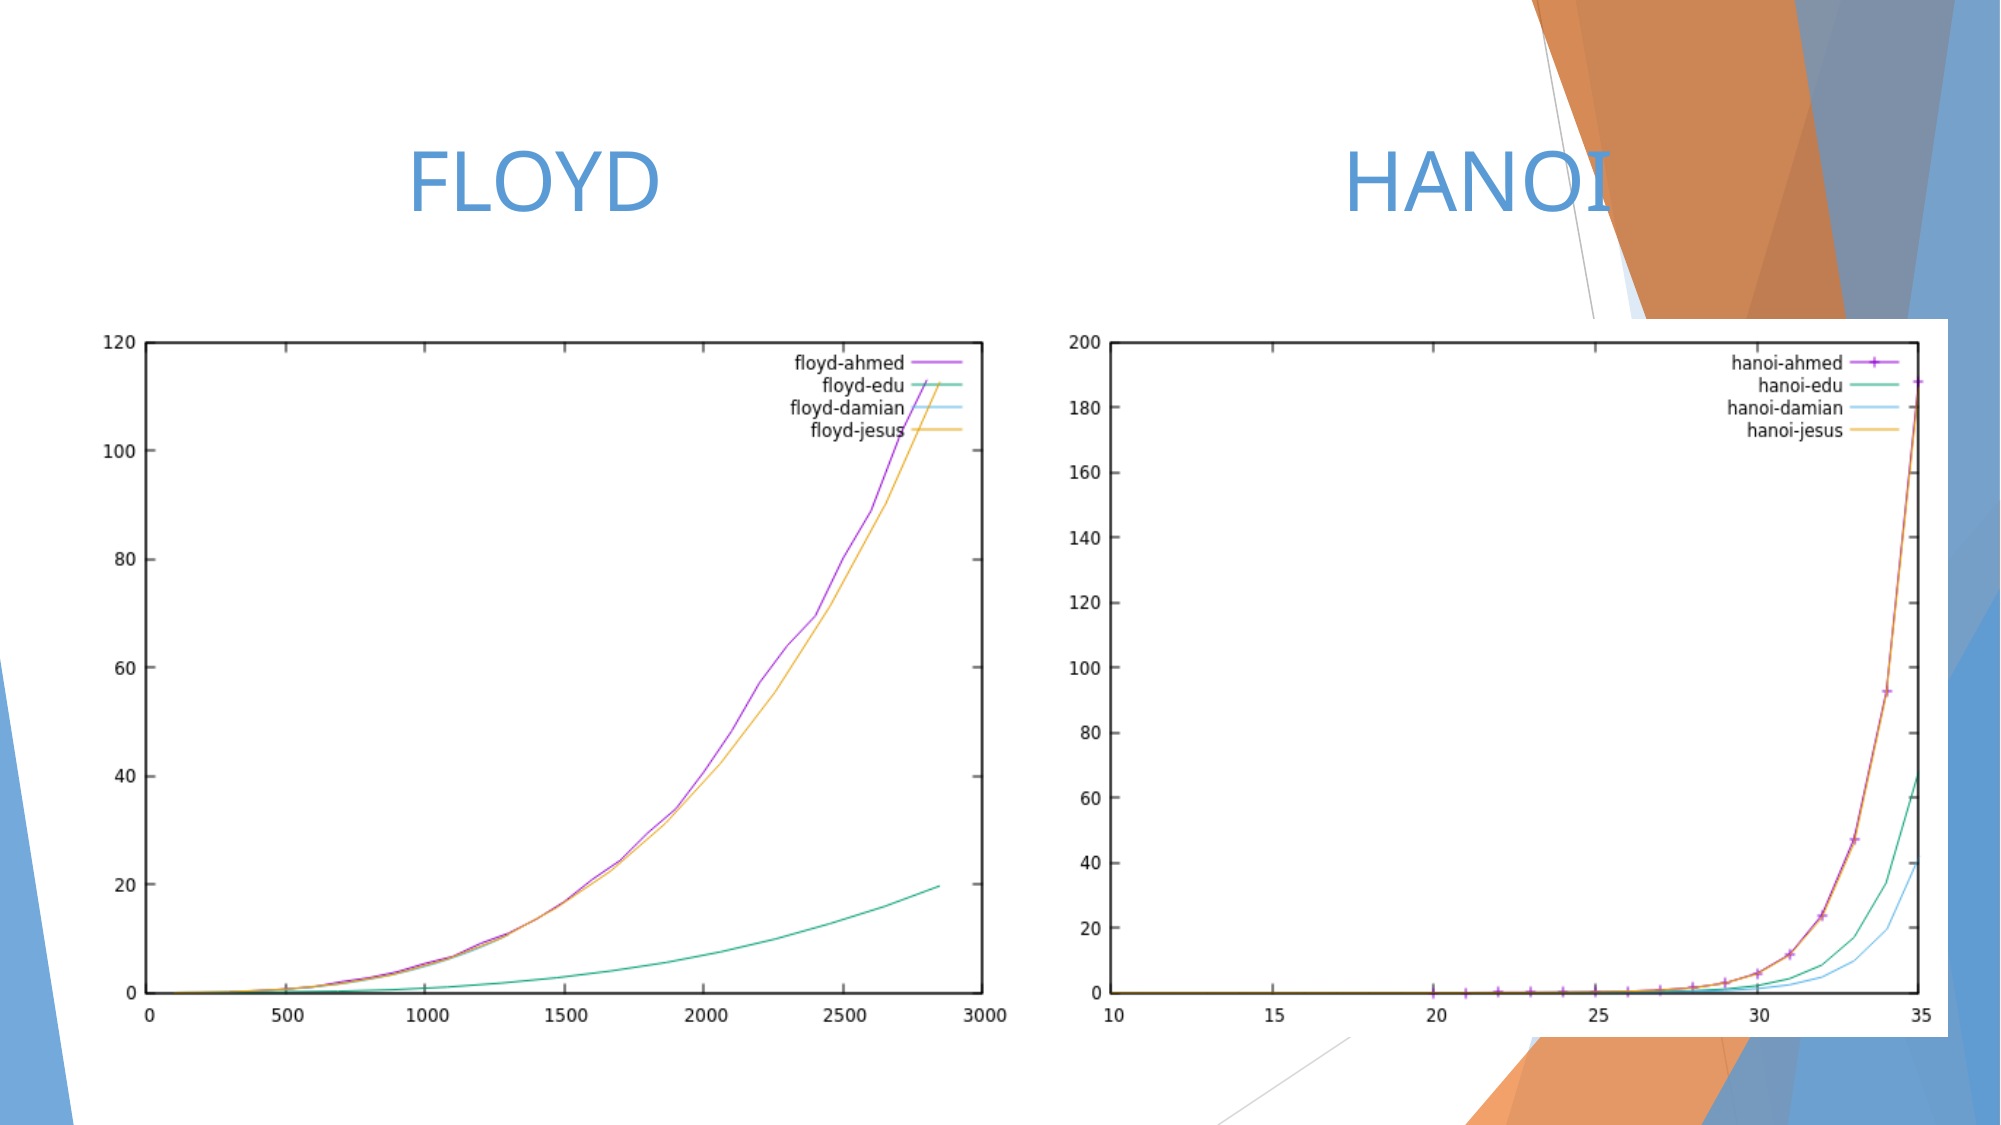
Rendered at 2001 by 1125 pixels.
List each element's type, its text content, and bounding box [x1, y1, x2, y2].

picture [1046, 319, 1948, 1037]
picture [79, 319, 1013, 1037]
text_box HANOI [1053, 121, 1926, 251]
title FLOYD [110, 121, 982, 251]
